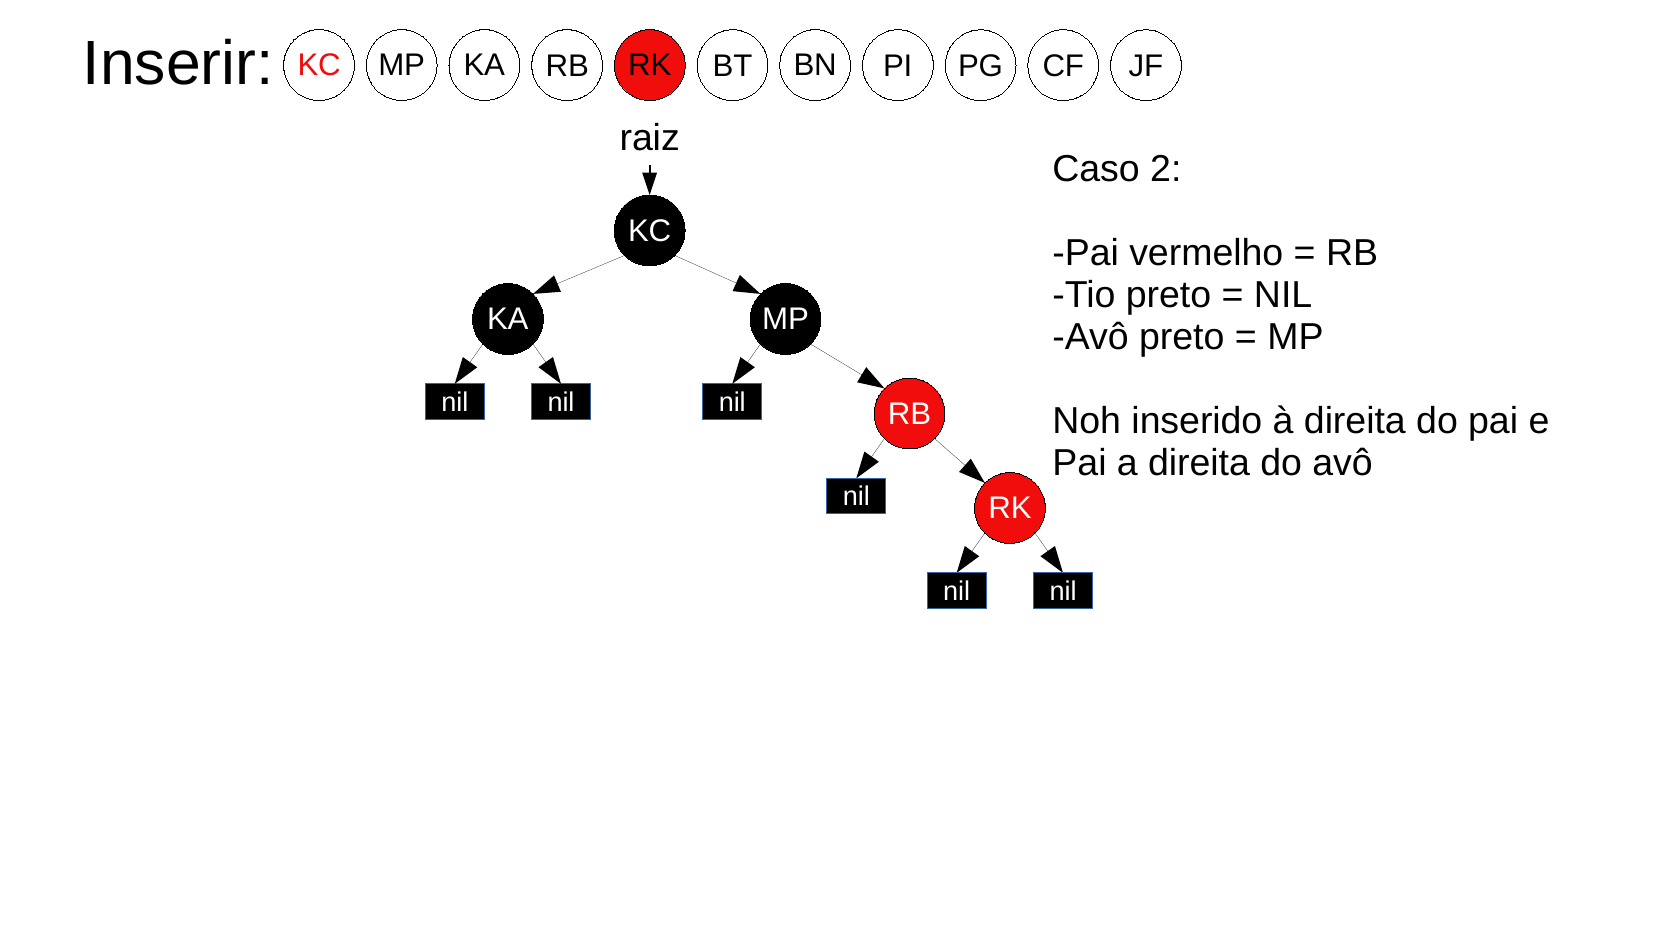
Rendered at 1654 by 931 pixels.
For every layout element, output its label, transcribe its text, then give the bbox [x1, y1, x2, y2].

text_box PI [862, 29, 934, 101]
text_box CF [1027, 29, 1099, 101]
text_box KC [614, 195, 686, 266]
text_box nil [826, 478, 886, 514]
text_box PG [945, 29, 1017, 101]
text_box nil [1033, 572, 1093, 609]
text_box MP [750, 283, 821, 355]
text_box MP [366, 29, 438, 101]
text_box RB [531, 29, 603, 101]
text_box KA [472, 283, 544, 355]
text_box JF [1110, 29, 1182, 101]
title Inserir: [82, 28, 284, 98]
text_box nil [927, 572, 987, 609]
text_box RK [974, 472, 1046, 544]
text_box raiz [604, 108, 695, 166]
text_box KC [283, 29, 355, 101]
text_box nil [531, 383, 591, 420]
text_box BN [779, 29, 851, 101]
text_box nil [425, 383, 485, 420]
text_box KA [449, 29, 520, 101]
text_box BT [697, 29, 768, 101]
text_box RK [614, 29, 686, 101]
text_box Caso 2: -Pai vermelho = RB -Tio preto = NIL -Avô preto = MP Noh inserido à direita do pai e Pai a direita do avô [1037, 140, 1565, 491]
text_box nil [702, 383, 762, 420]
text_box RB [874, 378, 945, 449]
